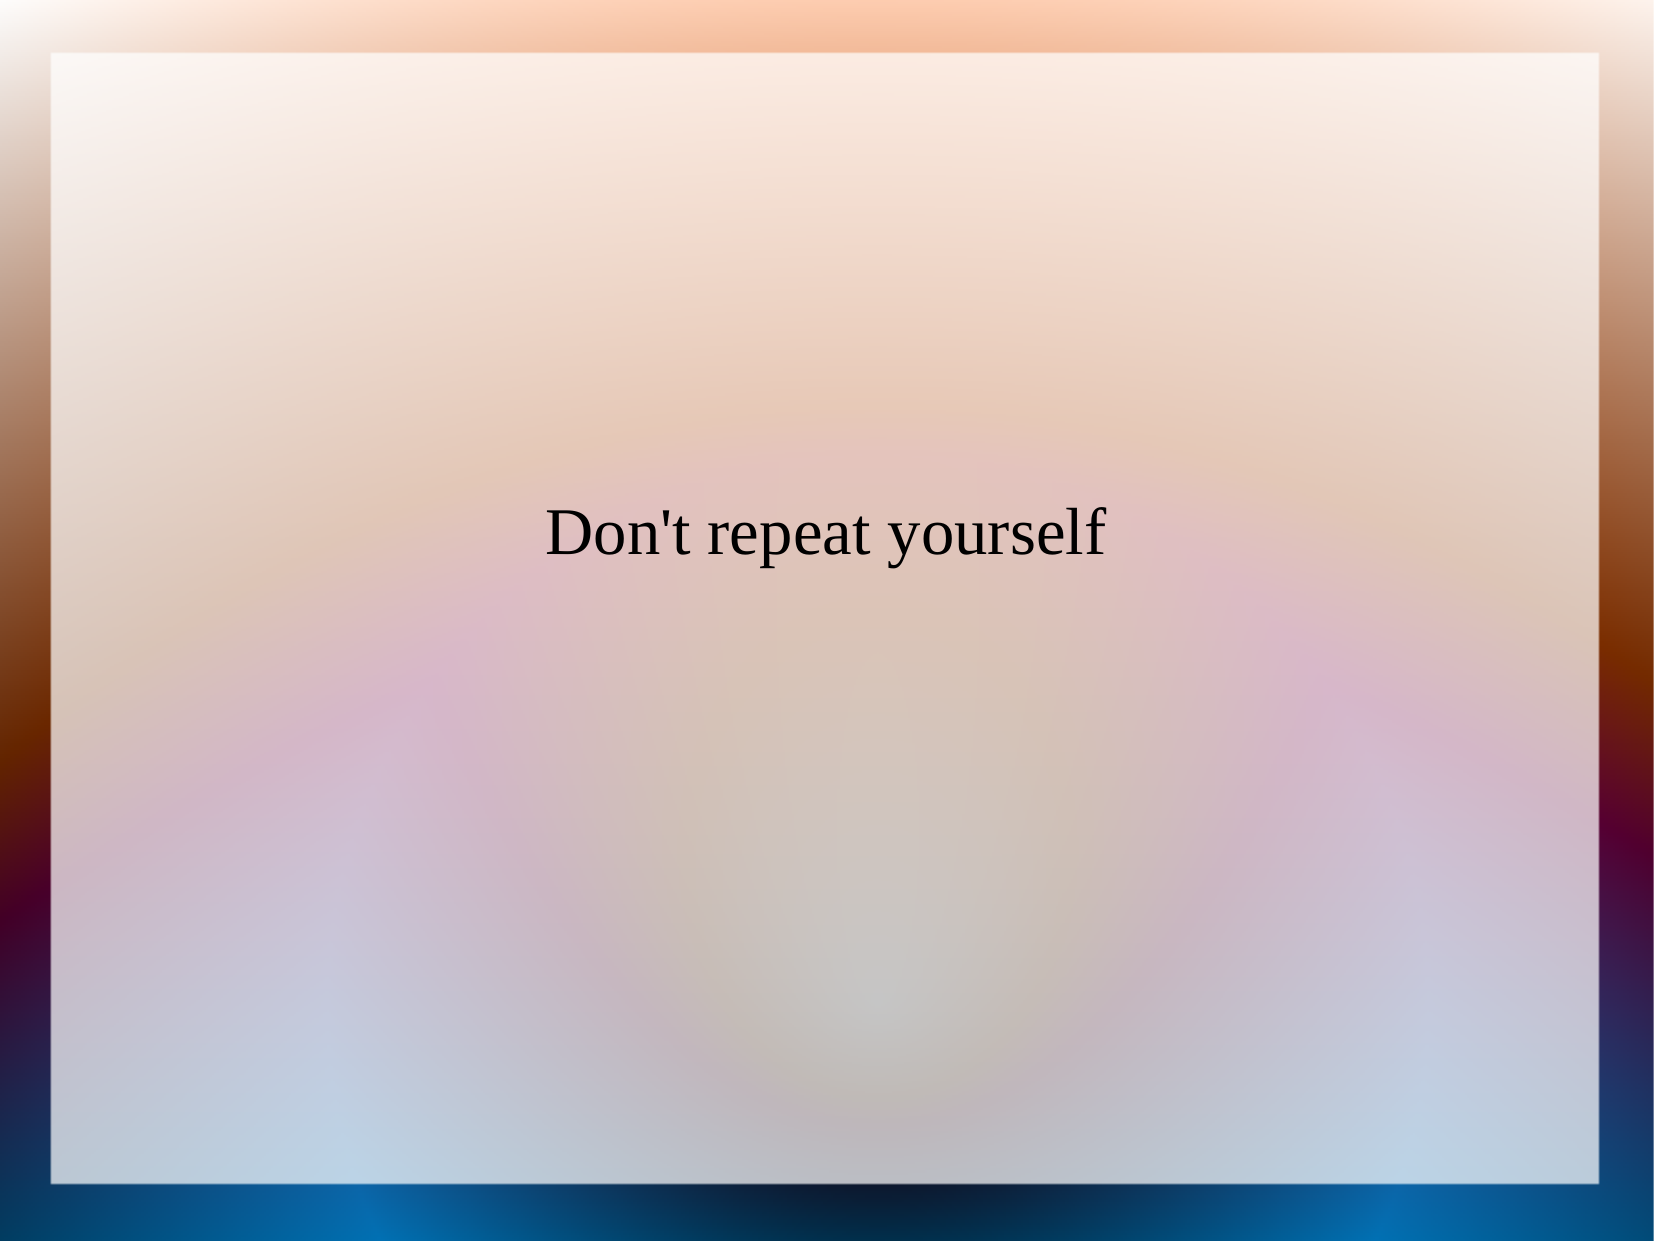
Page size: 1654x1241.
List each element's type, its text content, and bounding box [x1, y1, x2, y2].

picture [0, 0, 1654, 1241]
subtitle Don't repeat yourself [82, 55, 1571, 1010]
